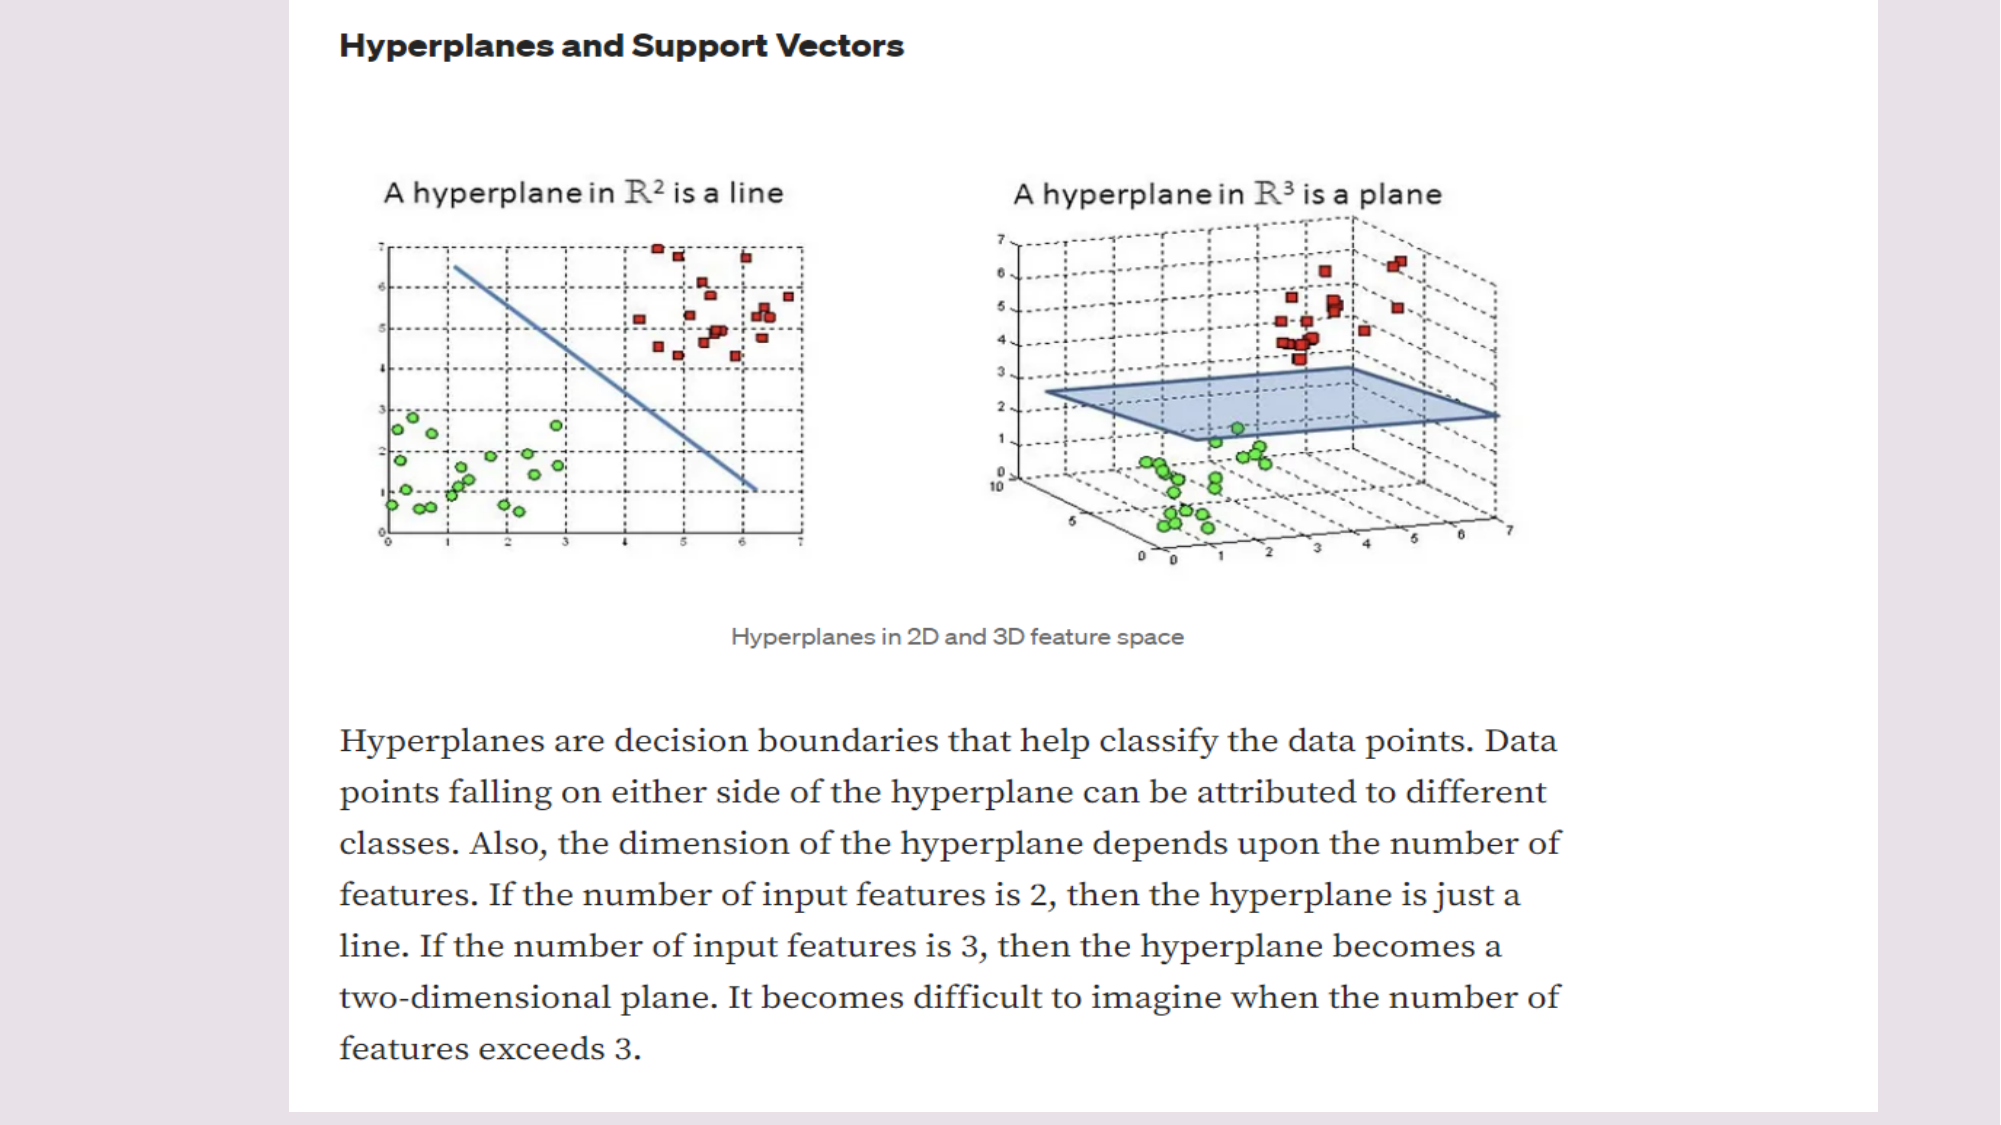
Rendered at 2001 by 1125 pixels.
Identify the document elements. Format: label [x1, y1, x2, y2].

picture [289, 0, 1878, 1113]
